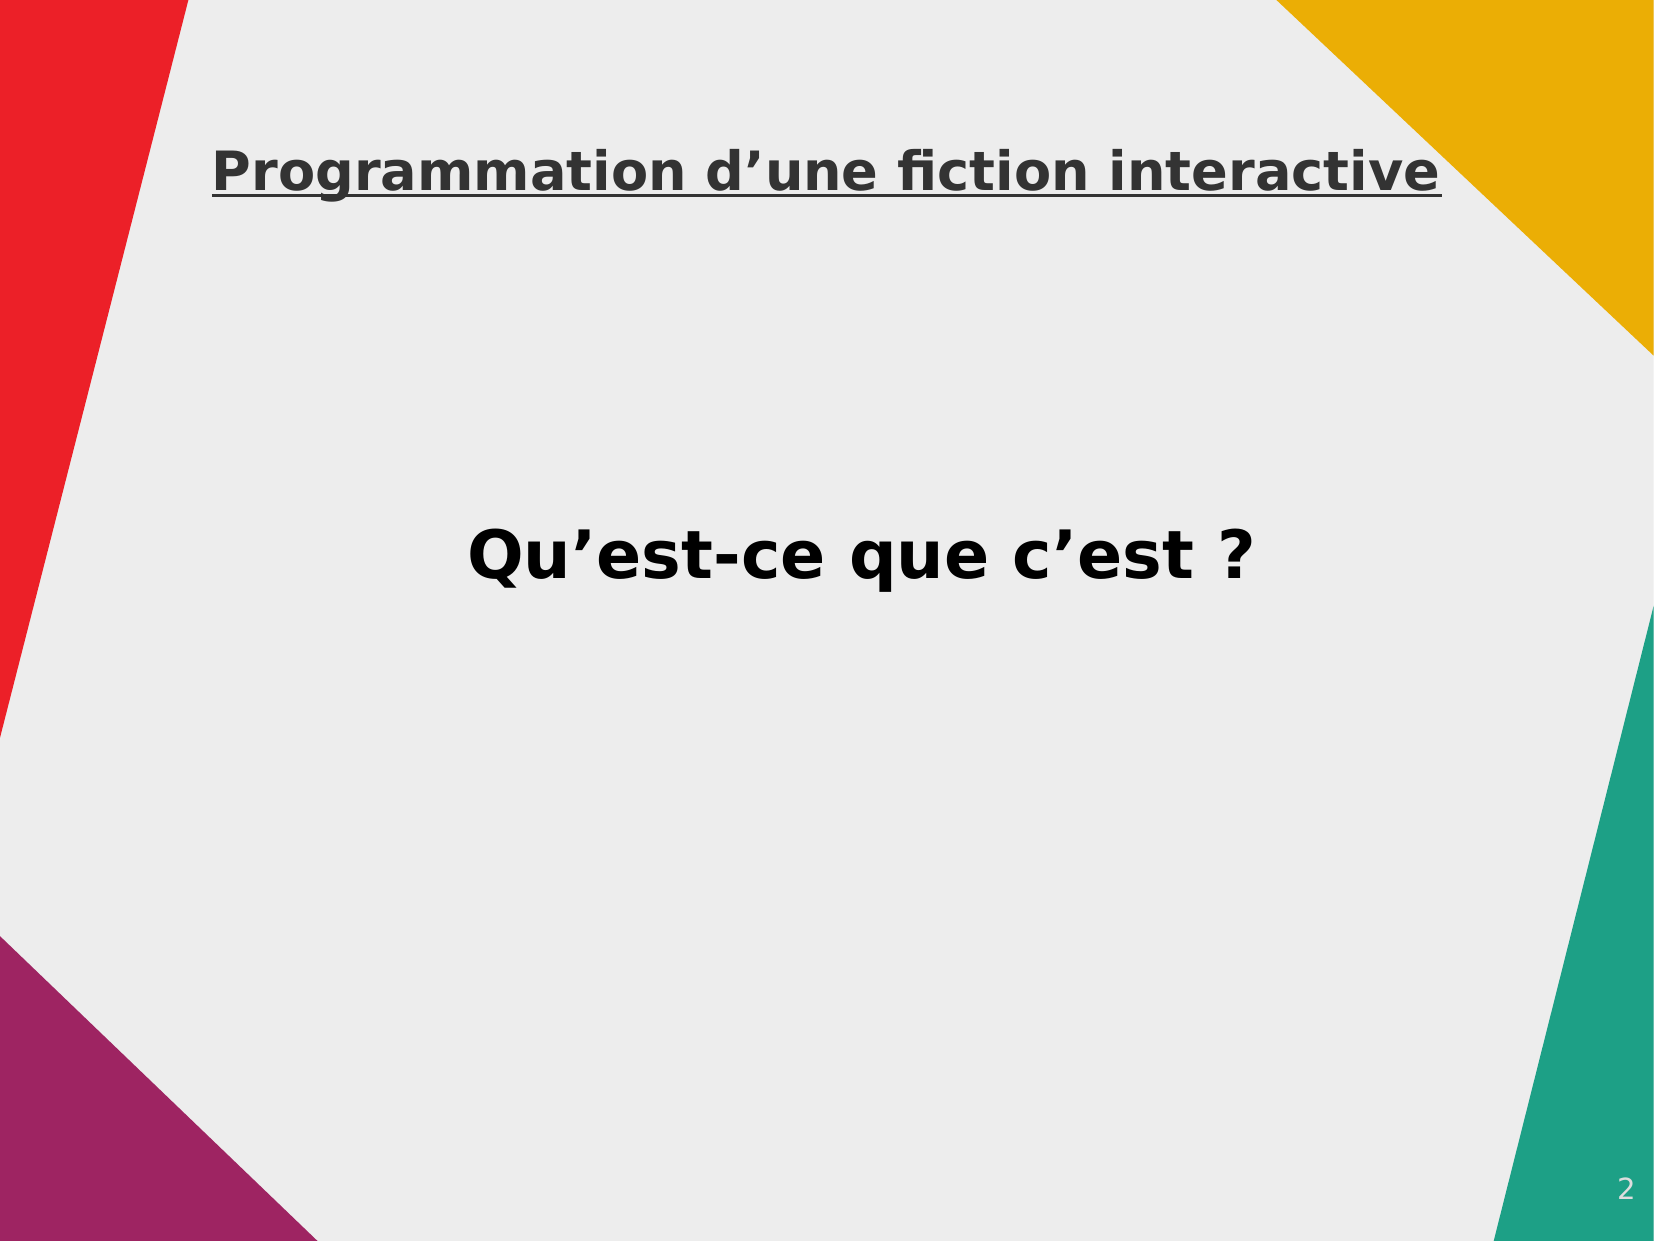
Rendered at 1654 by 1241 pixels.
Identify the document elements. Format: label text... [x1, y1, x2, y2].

title Programmation d’une fiction interactive [114, 73, 1539, 271]
list Qu’est-ce que c’est ? [114, 302, 1539, 1033]
